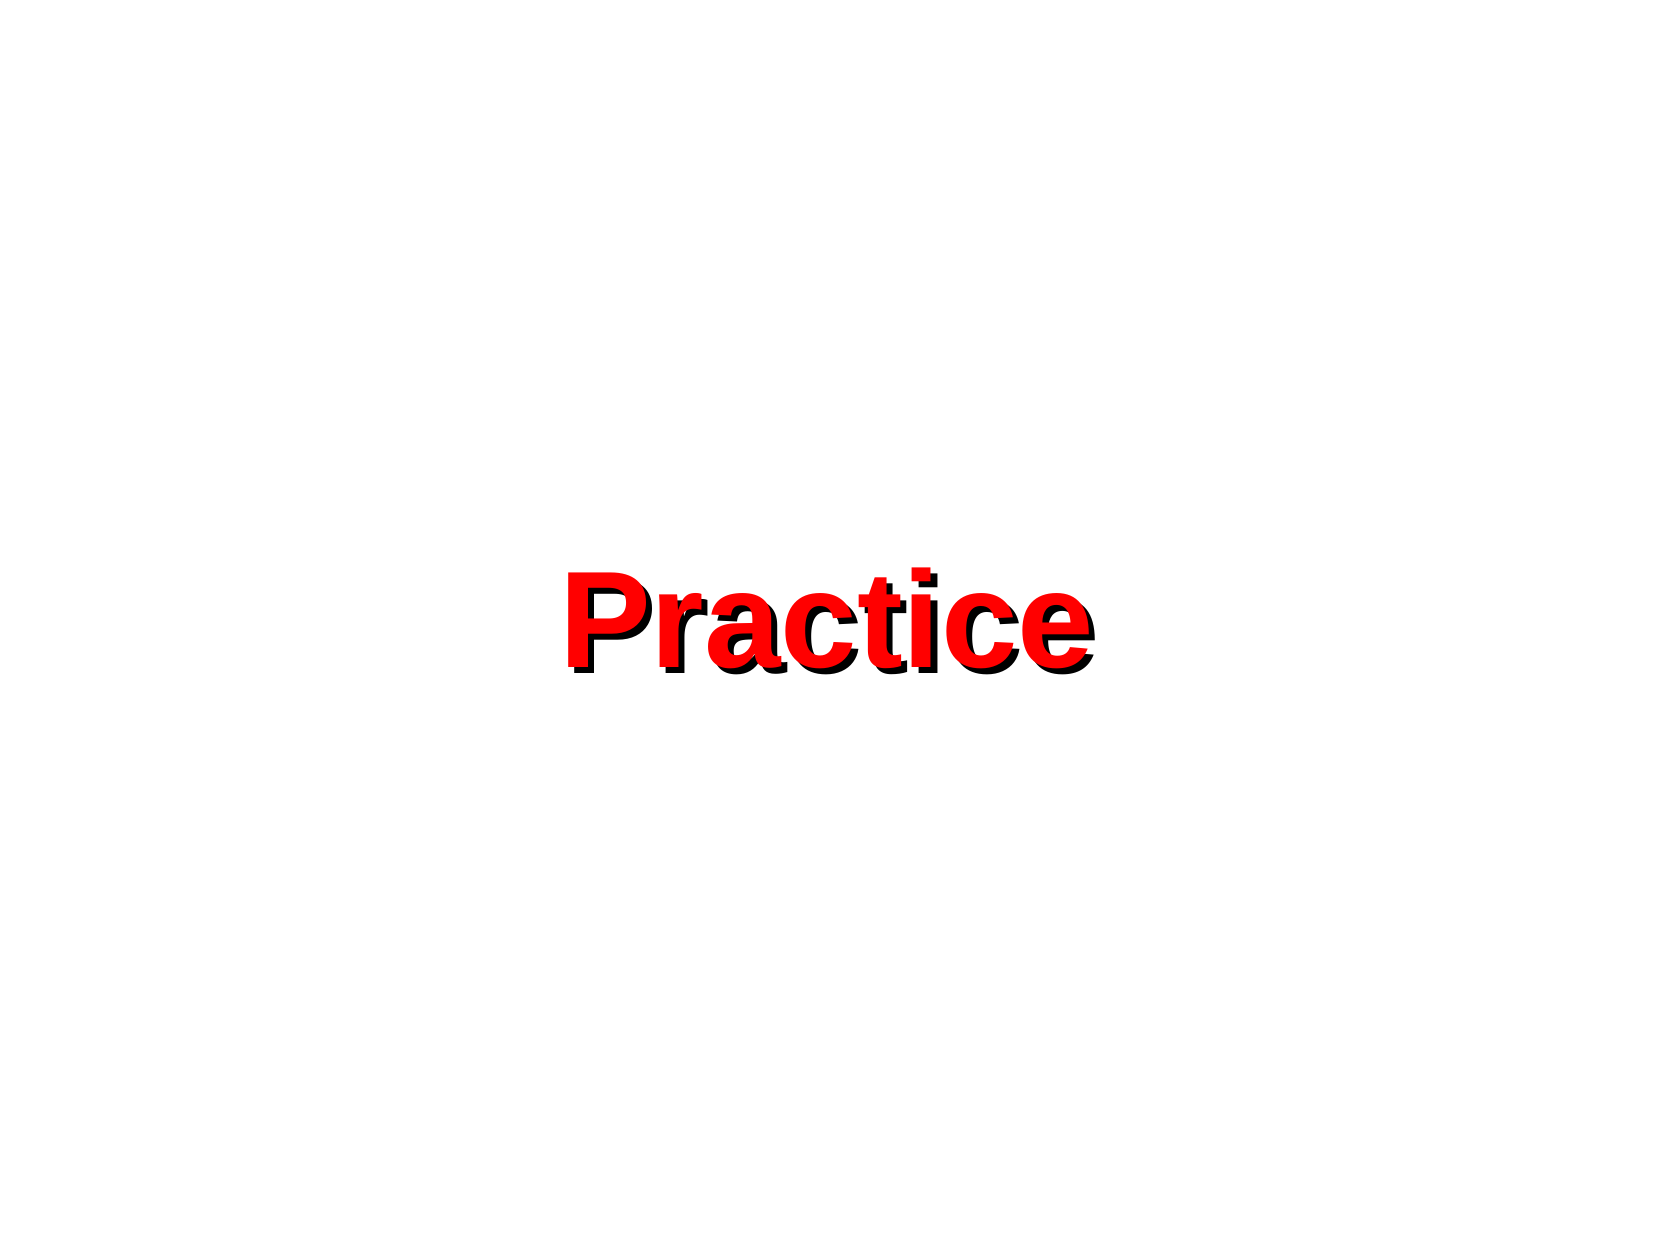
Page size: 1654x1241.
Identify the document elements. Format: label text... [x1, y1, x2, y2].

text_box Practice [544, 535, 1110, 705]
